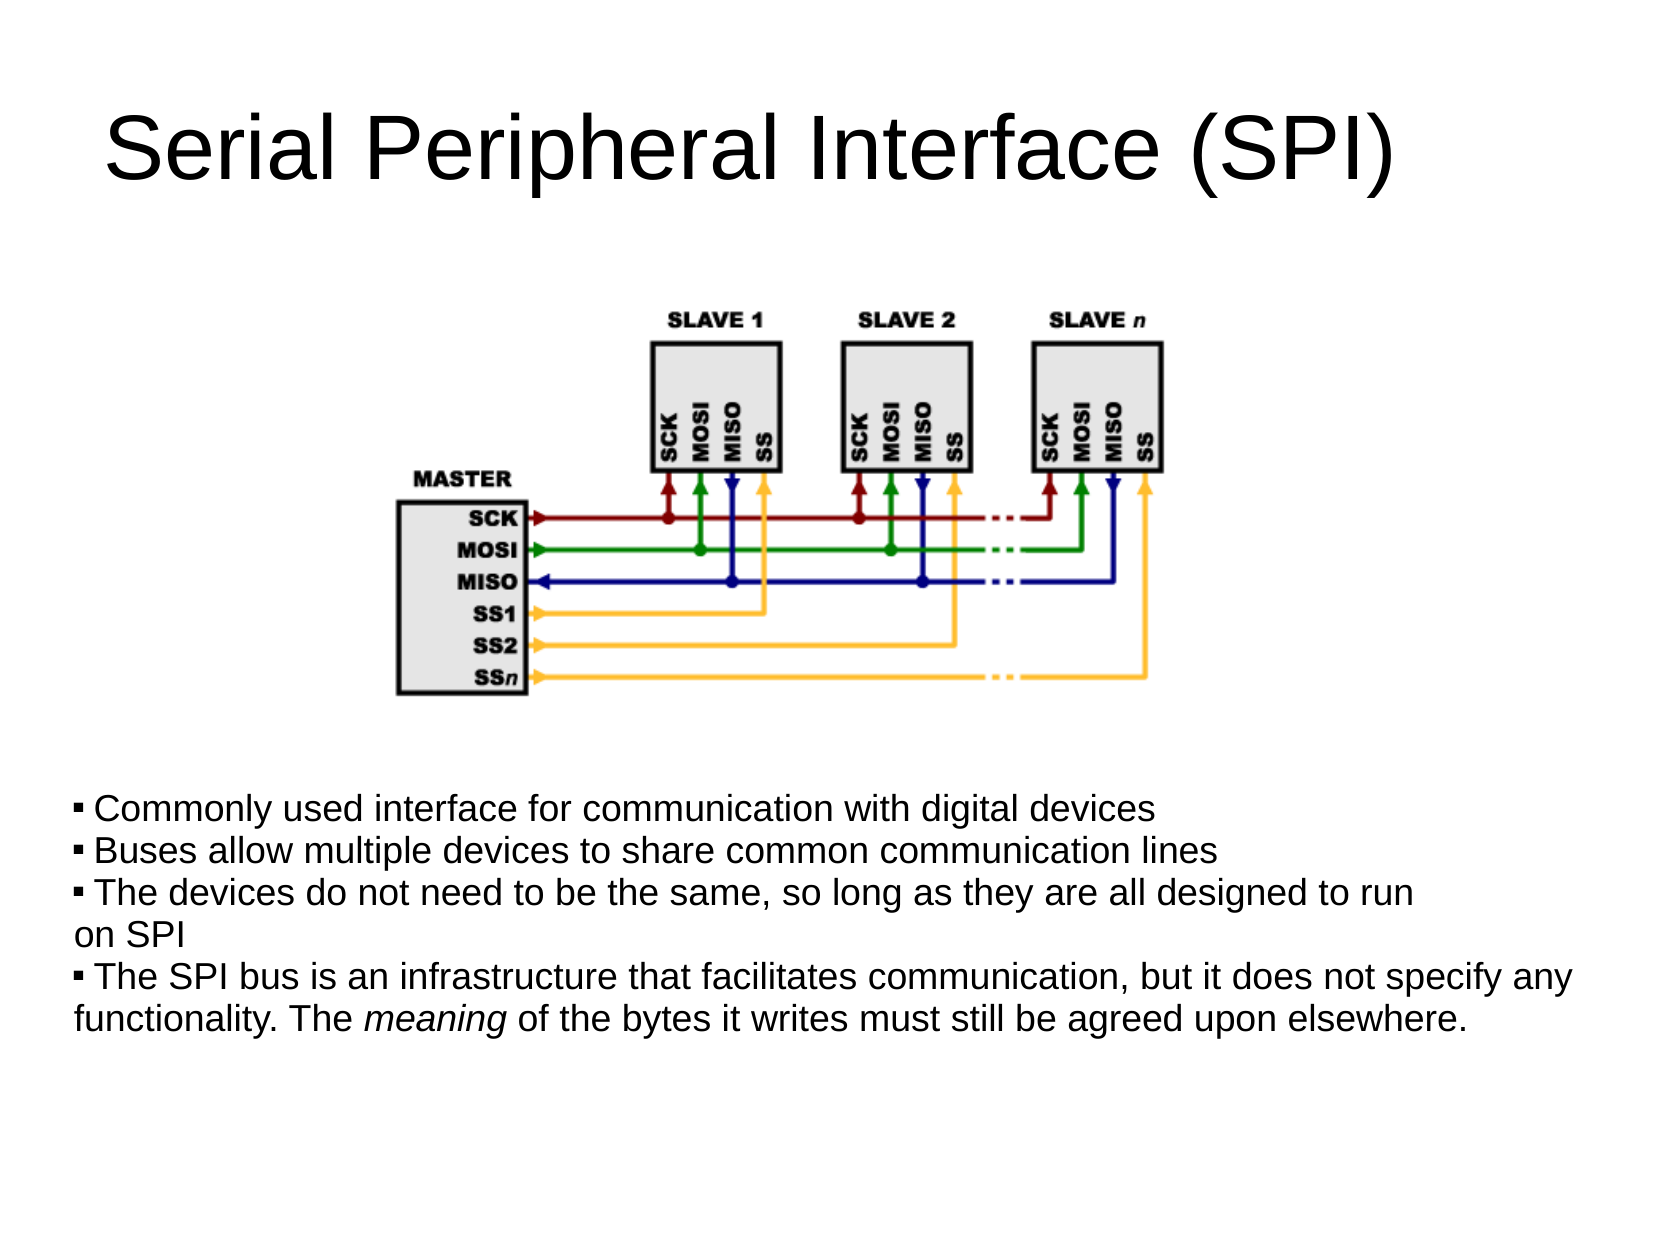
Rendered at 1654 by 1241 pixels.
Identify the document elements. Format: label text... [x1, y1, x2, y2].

text_box Commonly used interface for communication with digital devices Buses allow multiple devices to share common communication lines The devices do not need to be the same, so long as they are all designed to run on SPI The SPI bus is an infrastructure that facilitates communication, but it does not specify any functionality. The meaning of the bytes it writes must still be agreed upon elsewhere. [59, 738, 1595, 1048]
text_box Serial Peripheral Interface (SPI) [88, 89, 1447, 310]
picture [383, 296, 1177, 709]
